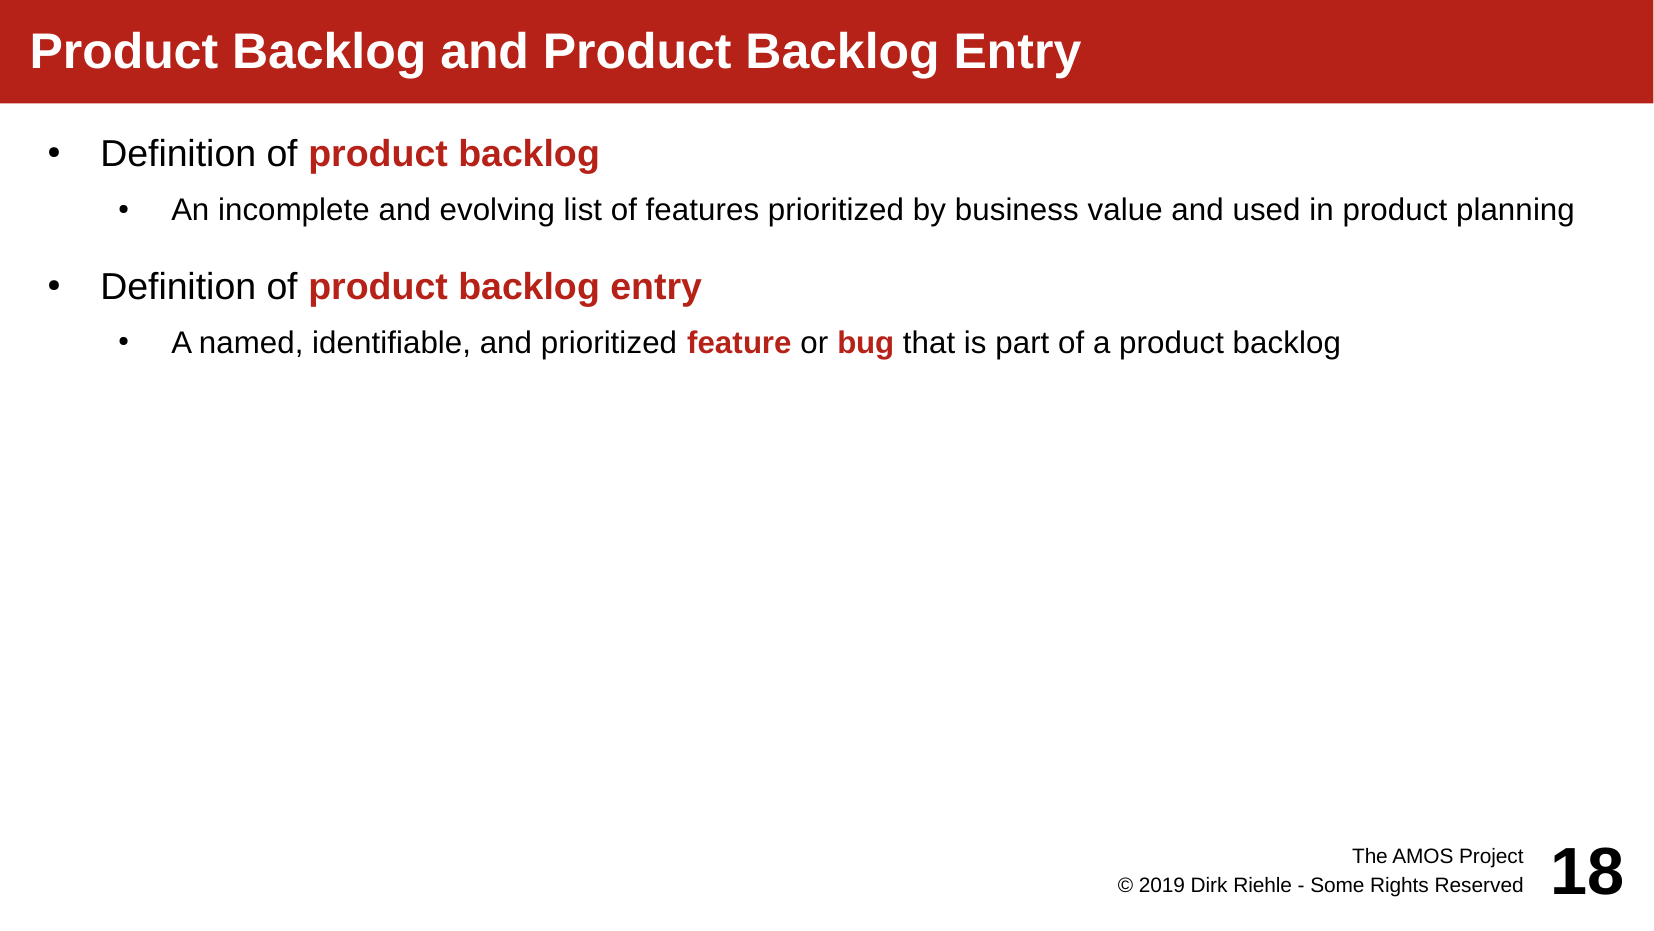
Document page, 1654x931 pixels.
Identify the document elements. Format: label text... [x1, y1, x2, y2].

title Product Backlog and Product Backlog Entry [0, 0, 1654, 104]
list Definition of product backlog An incomplete and evolving list of features prioritized by business value and used in product planning Definition of product backlog entry A named, identifiable, and prioritized feature or bug that is part of a product backlog [29, 132, 1625, 798]
